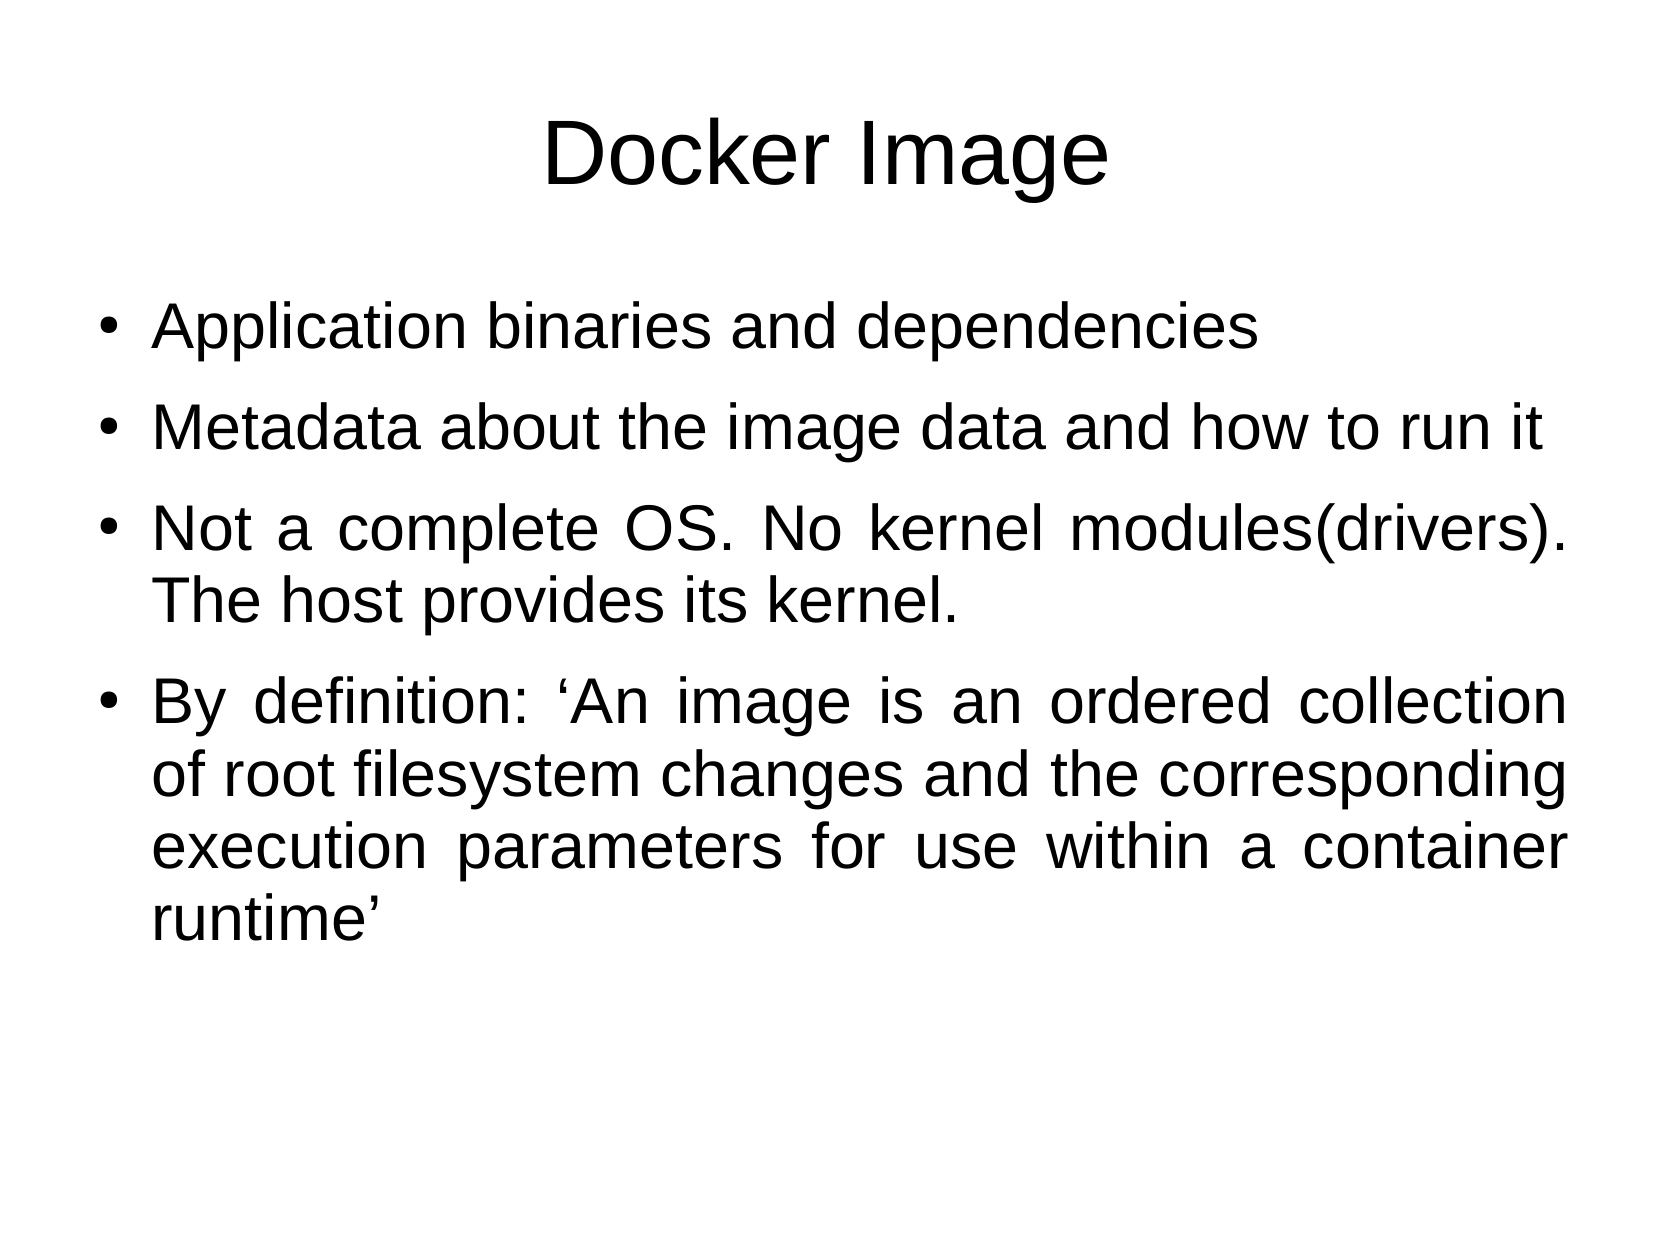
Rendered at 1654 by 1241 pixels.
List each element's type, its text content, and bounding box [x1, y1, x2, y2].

title Docker Image [82, 49, 1571, 257]
list Application binaries and dependencies Metadata about the image data and how to run it Not a complete OS. No kernel modules(drivers). The host provides its kernel. By definition: ‘An image is an ordered collection of root filesystem changes and the corresponding execution parameters for use within a container runtime’ [82, 290, 1571, 1010]
